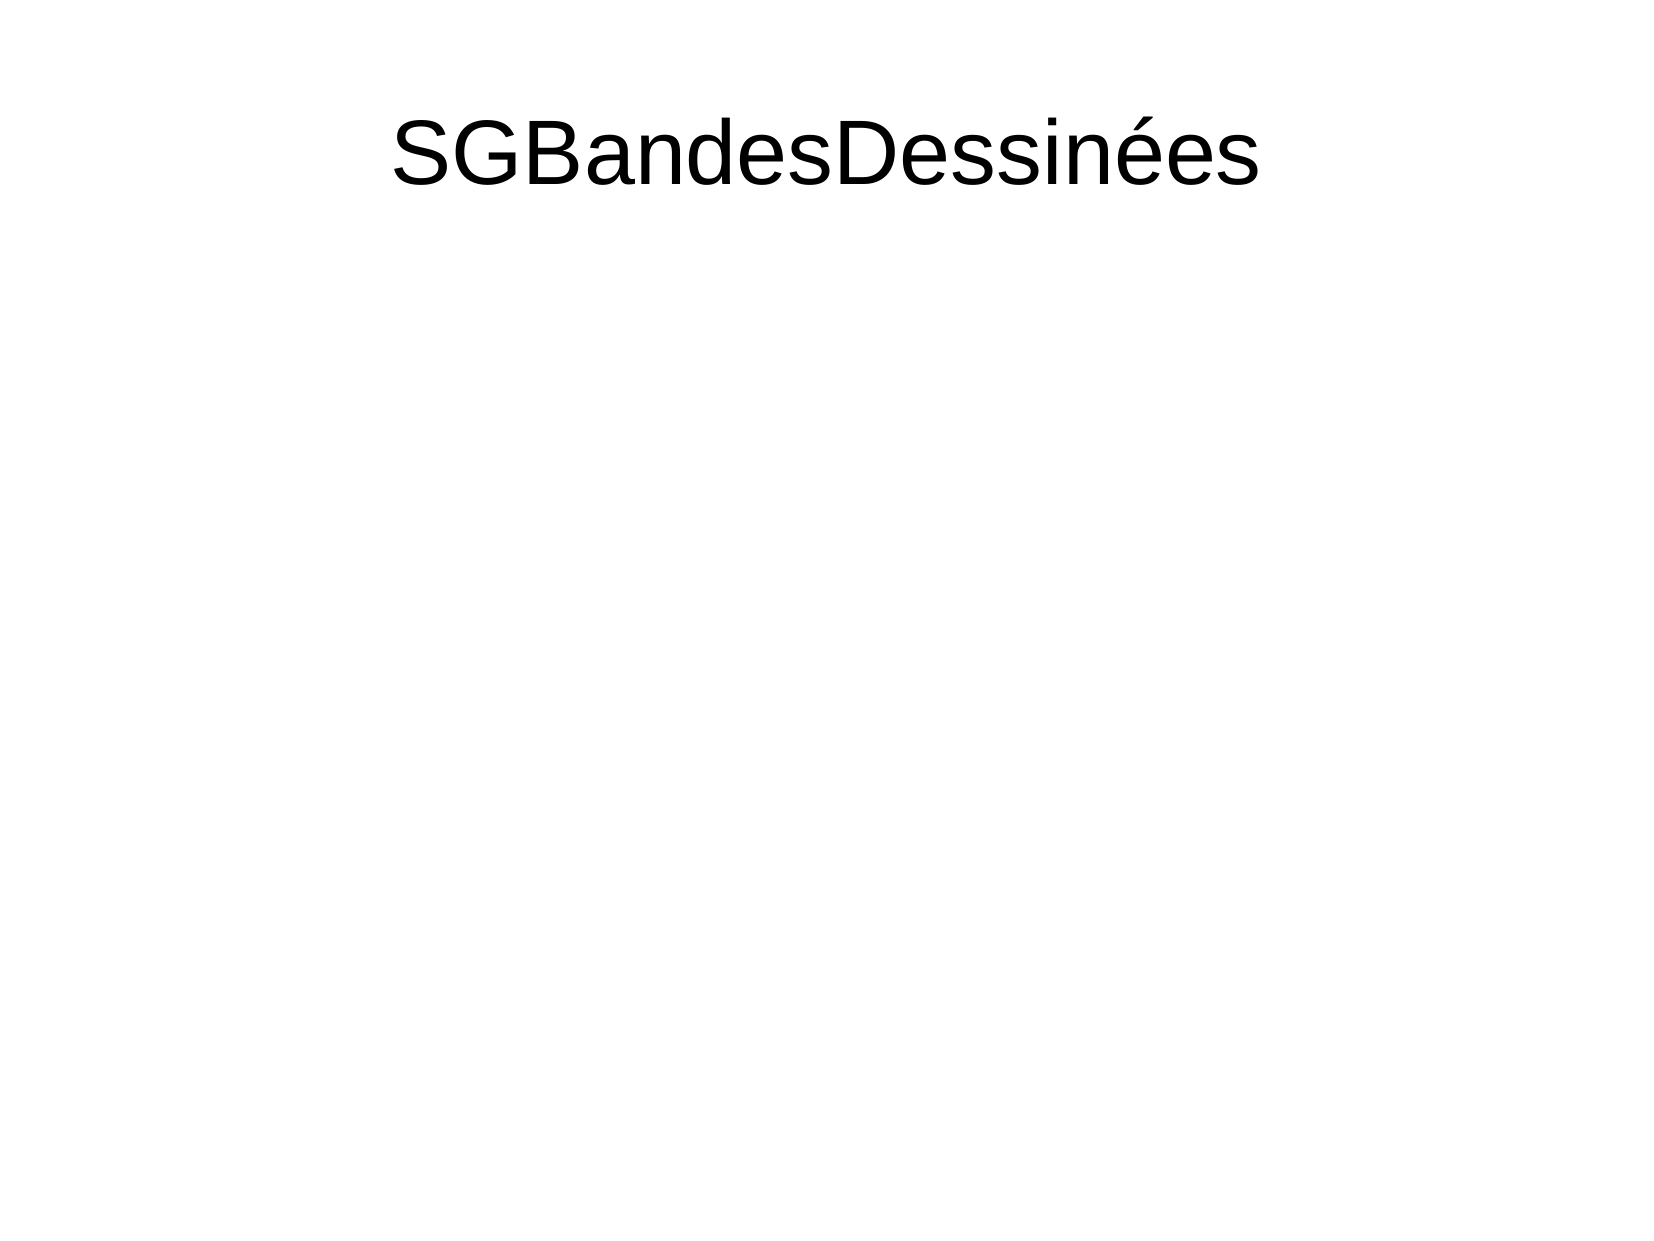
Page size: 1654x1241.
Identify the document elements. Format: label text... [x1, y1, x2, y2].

title SGBandesDessinées [82, 49, 1571, 257]
